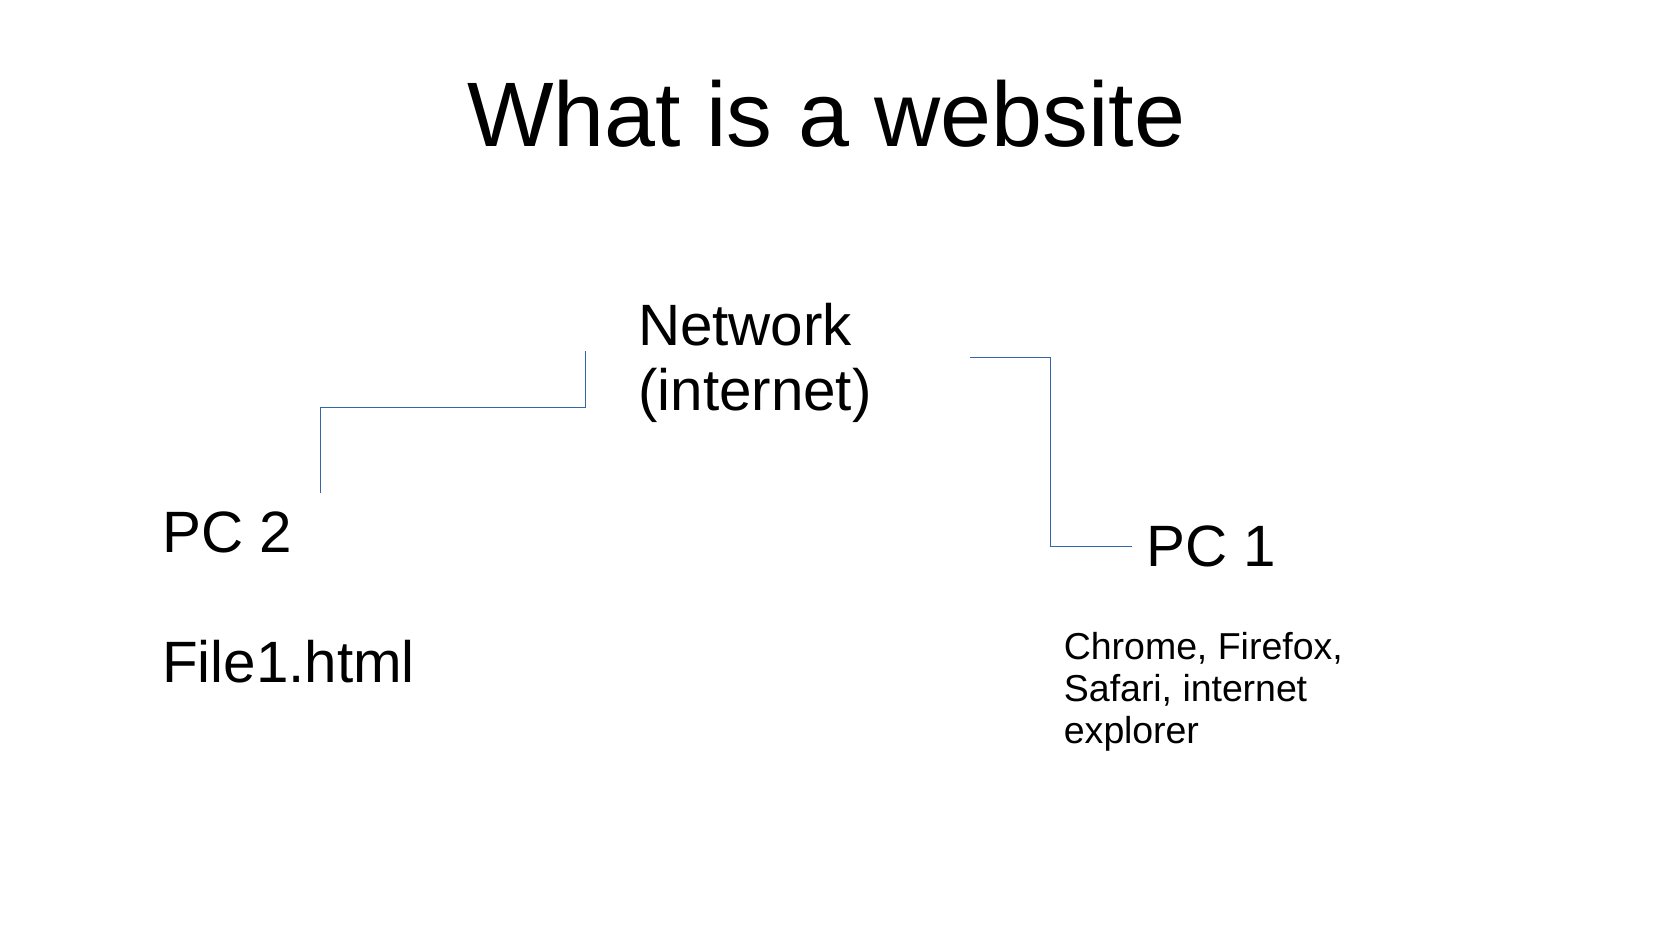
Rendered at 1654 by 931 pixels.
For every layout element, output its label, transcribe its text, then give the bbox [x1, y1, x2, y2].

text_box Chrome, Firefox, Safari, internet explorer [1049, 618, 1412, 759]
title What is a website [82, 37, 1571, 193]
text_box Network (internet) [623, 285, 971, 430]
text_box PC 1 [1131, 506, 1479, 587]
text_box PC 2 File1.html [147, 492, 495, 767]
